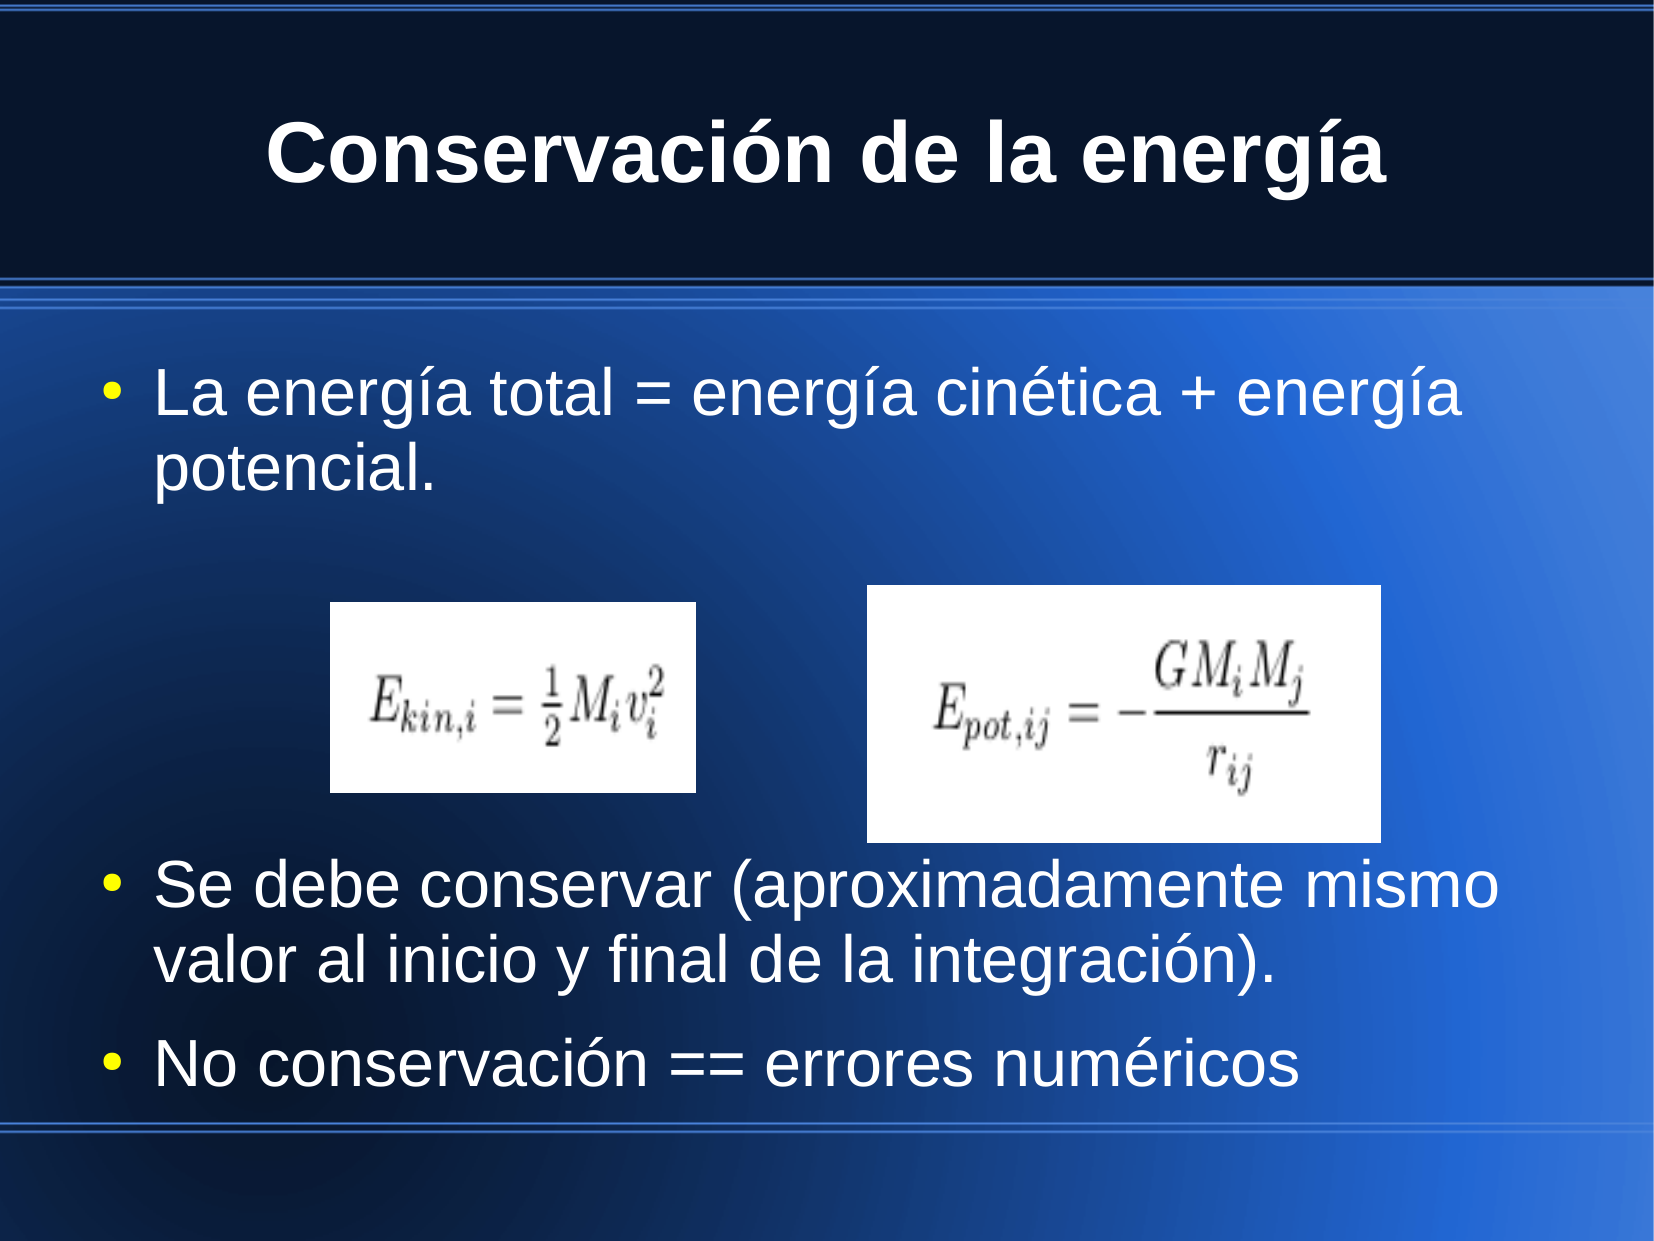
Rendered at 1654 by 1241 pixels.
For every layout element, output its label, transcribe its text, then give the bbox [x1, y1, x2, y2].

title Conservación de la energía [82, 49, 1571, 257]
list La energía total = energía cinética + energía potencial. Se debe conservar (aproximadamente mismo valor al inicio y final de la integración). No conservación == errores numéricos [82, 355, 1571, 1101]
picture [0, 0, 1654, 1241]
